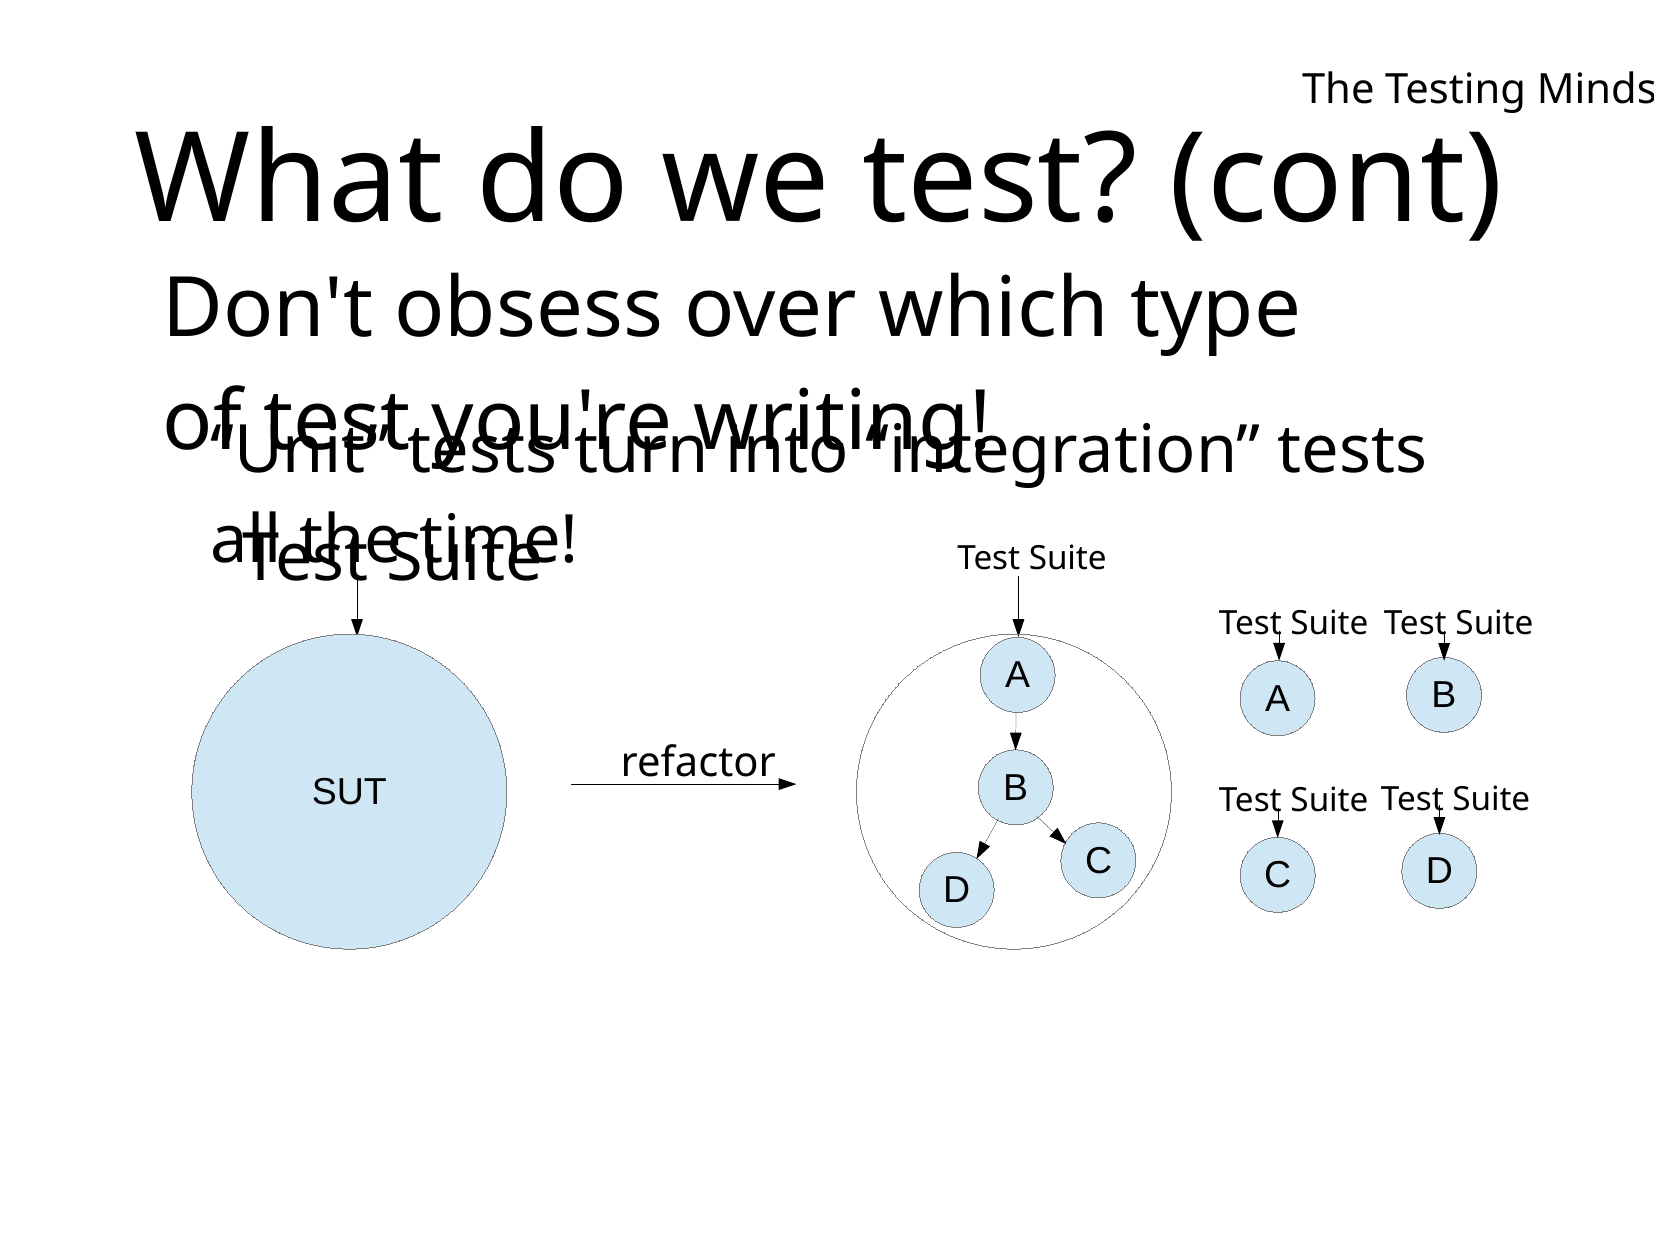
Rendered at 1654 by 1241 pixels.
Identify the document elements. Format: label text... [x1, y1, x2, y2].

text_box Test Suite [1204, 597, 1355, 646]
text_box C [1240, 837, 1316, 913]
text_box A [980, 637, 1056, 713]
text_box The Testing Mindset [1287, 51, 1616, 106]
text_box Don't obsess over which type of test you're writing! [148, 240, 1411, 408]
text_box Test Suite [227, 516, 499, 593]
text_box A [1240, 660, 1316, 736]
text_box Test Suite [1366, 773, 1516, 822]
text_box B [1406, 657, 1482, 733]
text_box C [1060, 822, 1136, 898]
text_box SUT [191, 634, 507, 950]
text_box Test Suite [1369, 597, 1520, 646]
text_box B [978, 749, 1054, 825]
text_box D [1401, 833, 1477, 909]
text_box Test Suite [1204, 773, 1355, 823]
text_box “Unit” tests turn into “integration” tests all the time! [195, 393, 1531, 470]
text_box refactor [605, 733, 751, 787]
text_box D [919, 852, 995, 928]
text_box What do we test? (cont) [120, 80, 1267, 211]
text_box Test Suite [942, 532, 1093, 581]
